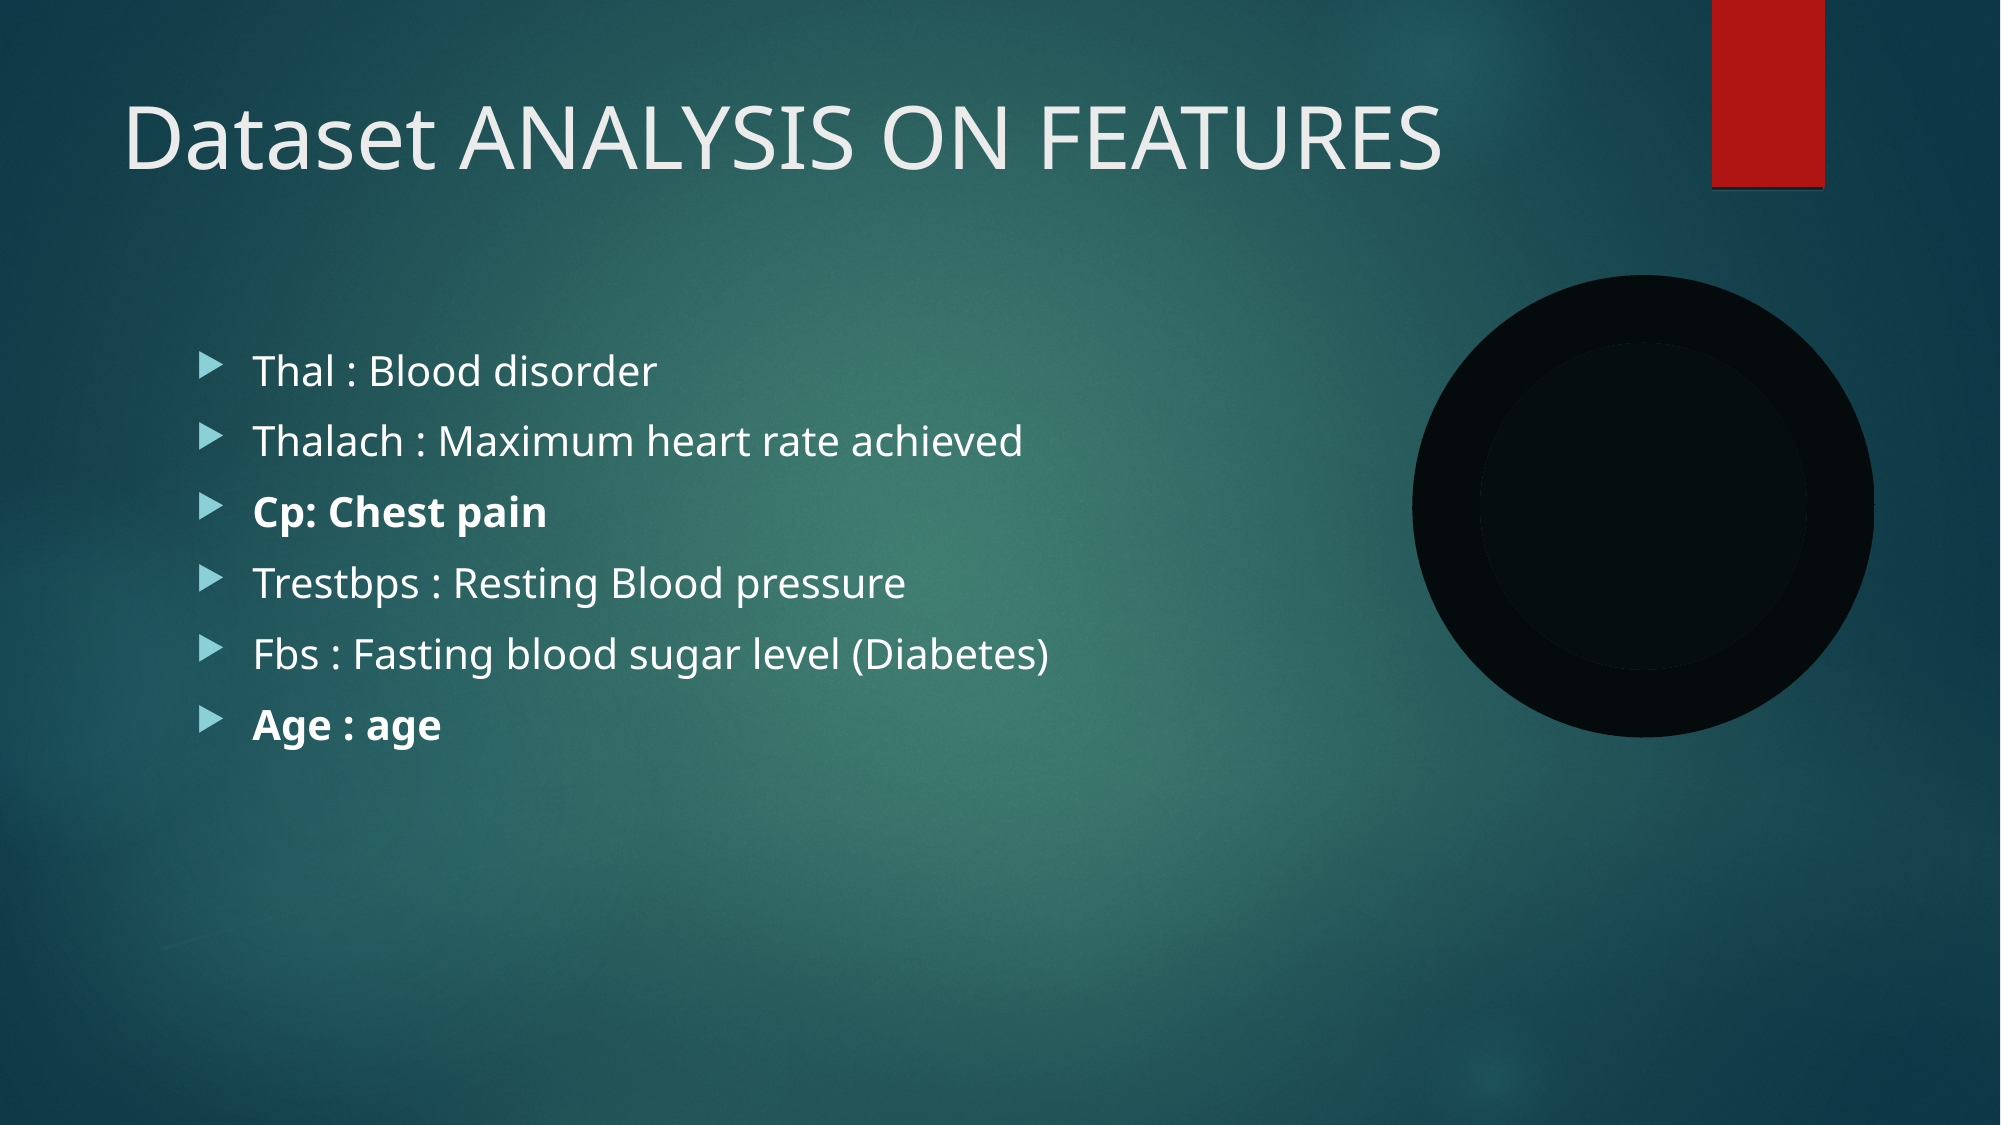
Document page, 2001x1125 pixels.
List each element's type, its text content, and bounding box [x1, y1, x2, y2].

title Dataset ANALYSIS ON FEATURES [106, 74, 1649, 305]
list Thal : Blood disorder Thalach : Maximum heart rate achieved Cp: Chest pain Trestbps : Resting Blood pressure Fbs : Fasting blood sugar level (Diabetes) Age : age [181, 336, 1649, 1026]
